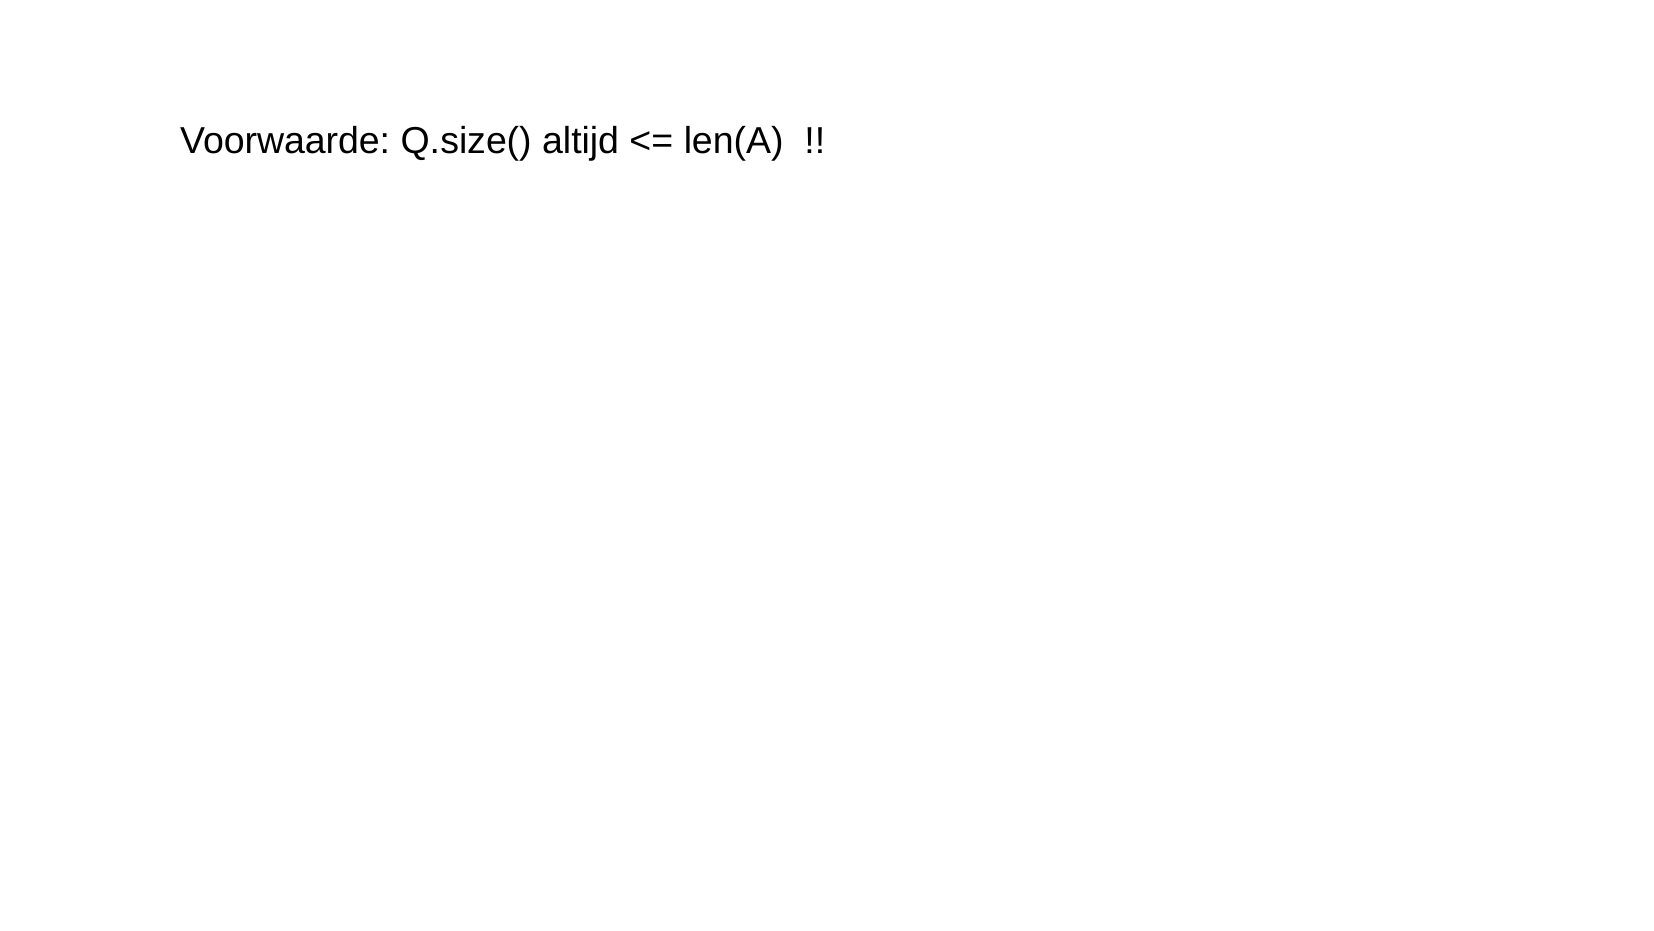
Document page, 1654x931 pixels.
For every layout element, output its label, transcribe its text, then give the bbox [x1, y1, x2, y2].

text_box Voorwaarde: Q.size() altijd <= len(A) !! [165, 112, 1654, 254]
